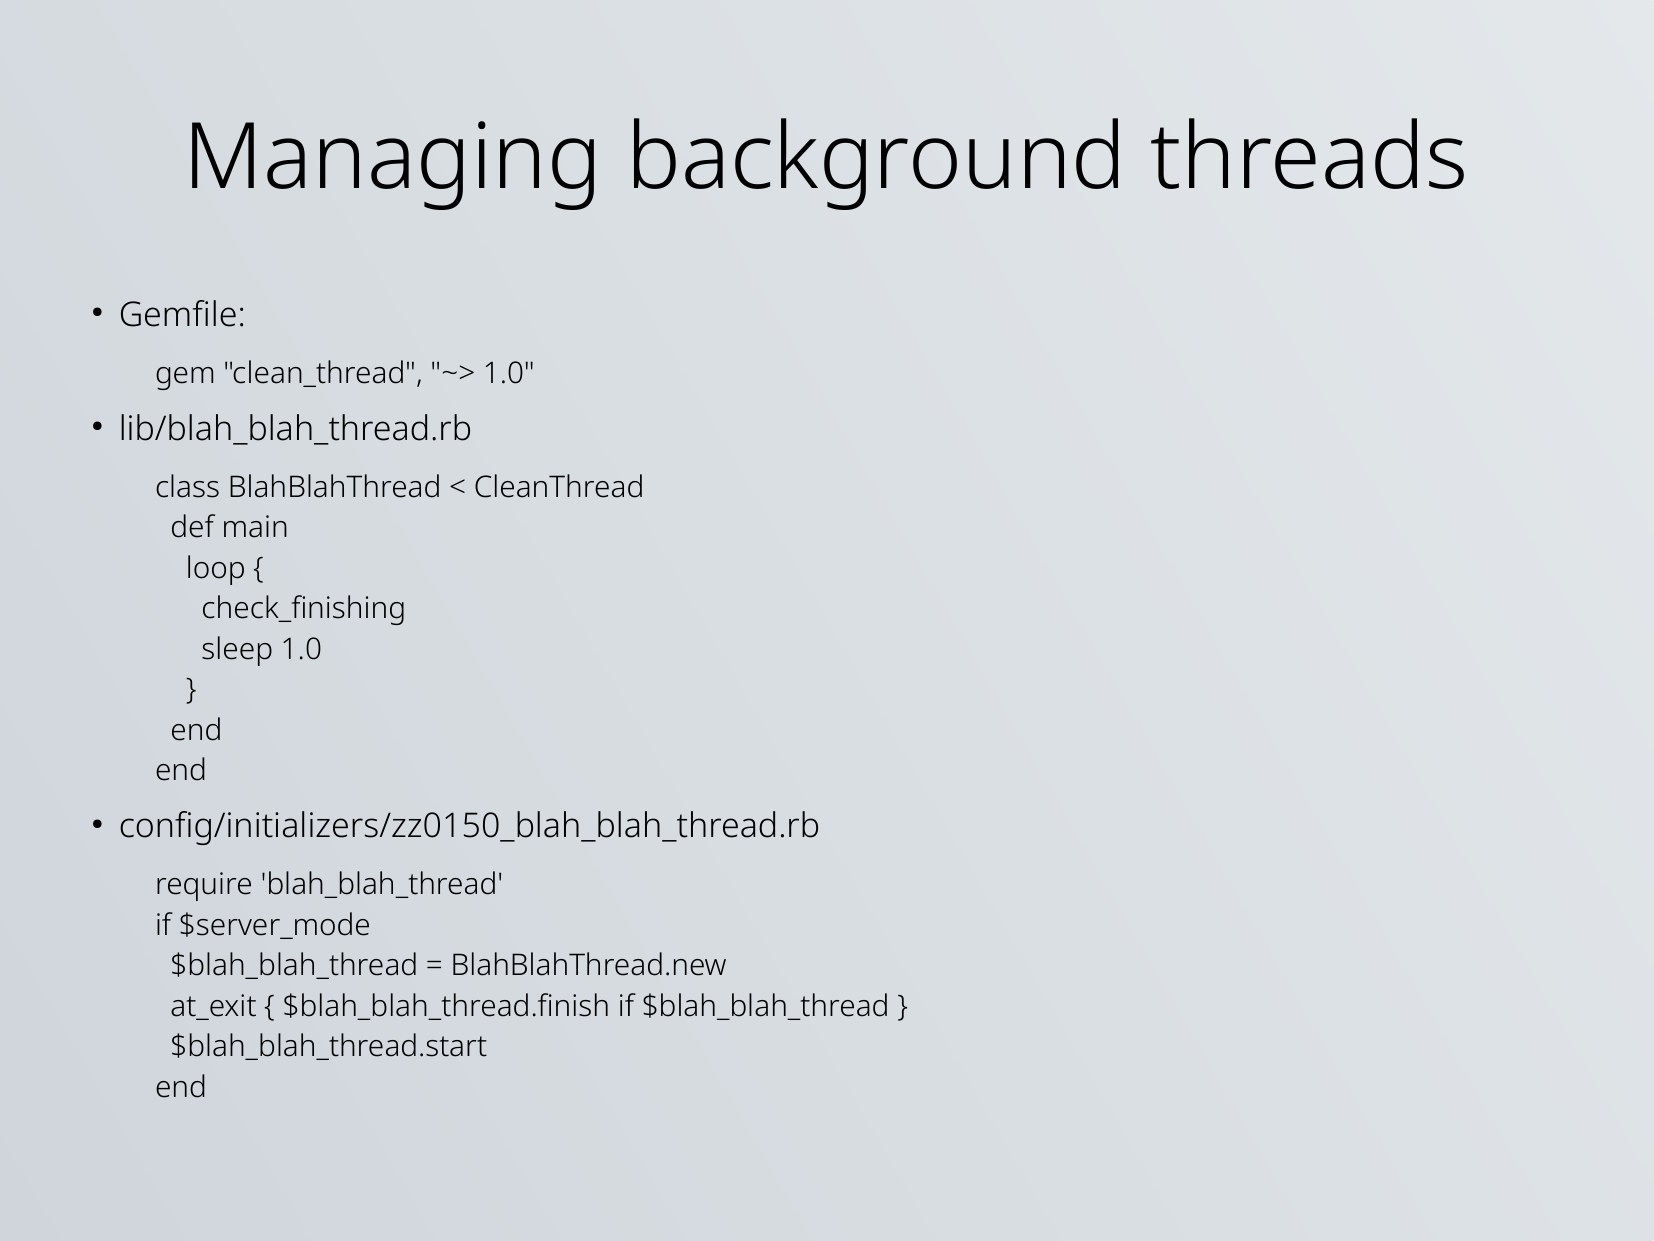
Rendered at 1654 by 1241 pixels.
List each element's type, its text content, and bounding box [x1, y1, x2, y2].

title Managing background threads [82, 56, 1571, 250]
list Gemfile: gem "clean_thread", "~> 1.0" lib/blah_blah_thread.rb class BlahBlahThread < CleanThread def main loop { check_finishing sleep 1.0 } end end config/initializers/zz0150_blah_blah_thread.rb require 'blah_blah_thread' if $server_mode $blah_blah_thread = BlahBlahThread.new at_exit { $blah_blah_thread.finish if $blah_blah_thread } $blah_blah_thread.start end [82, 290, 1571, 1109]
